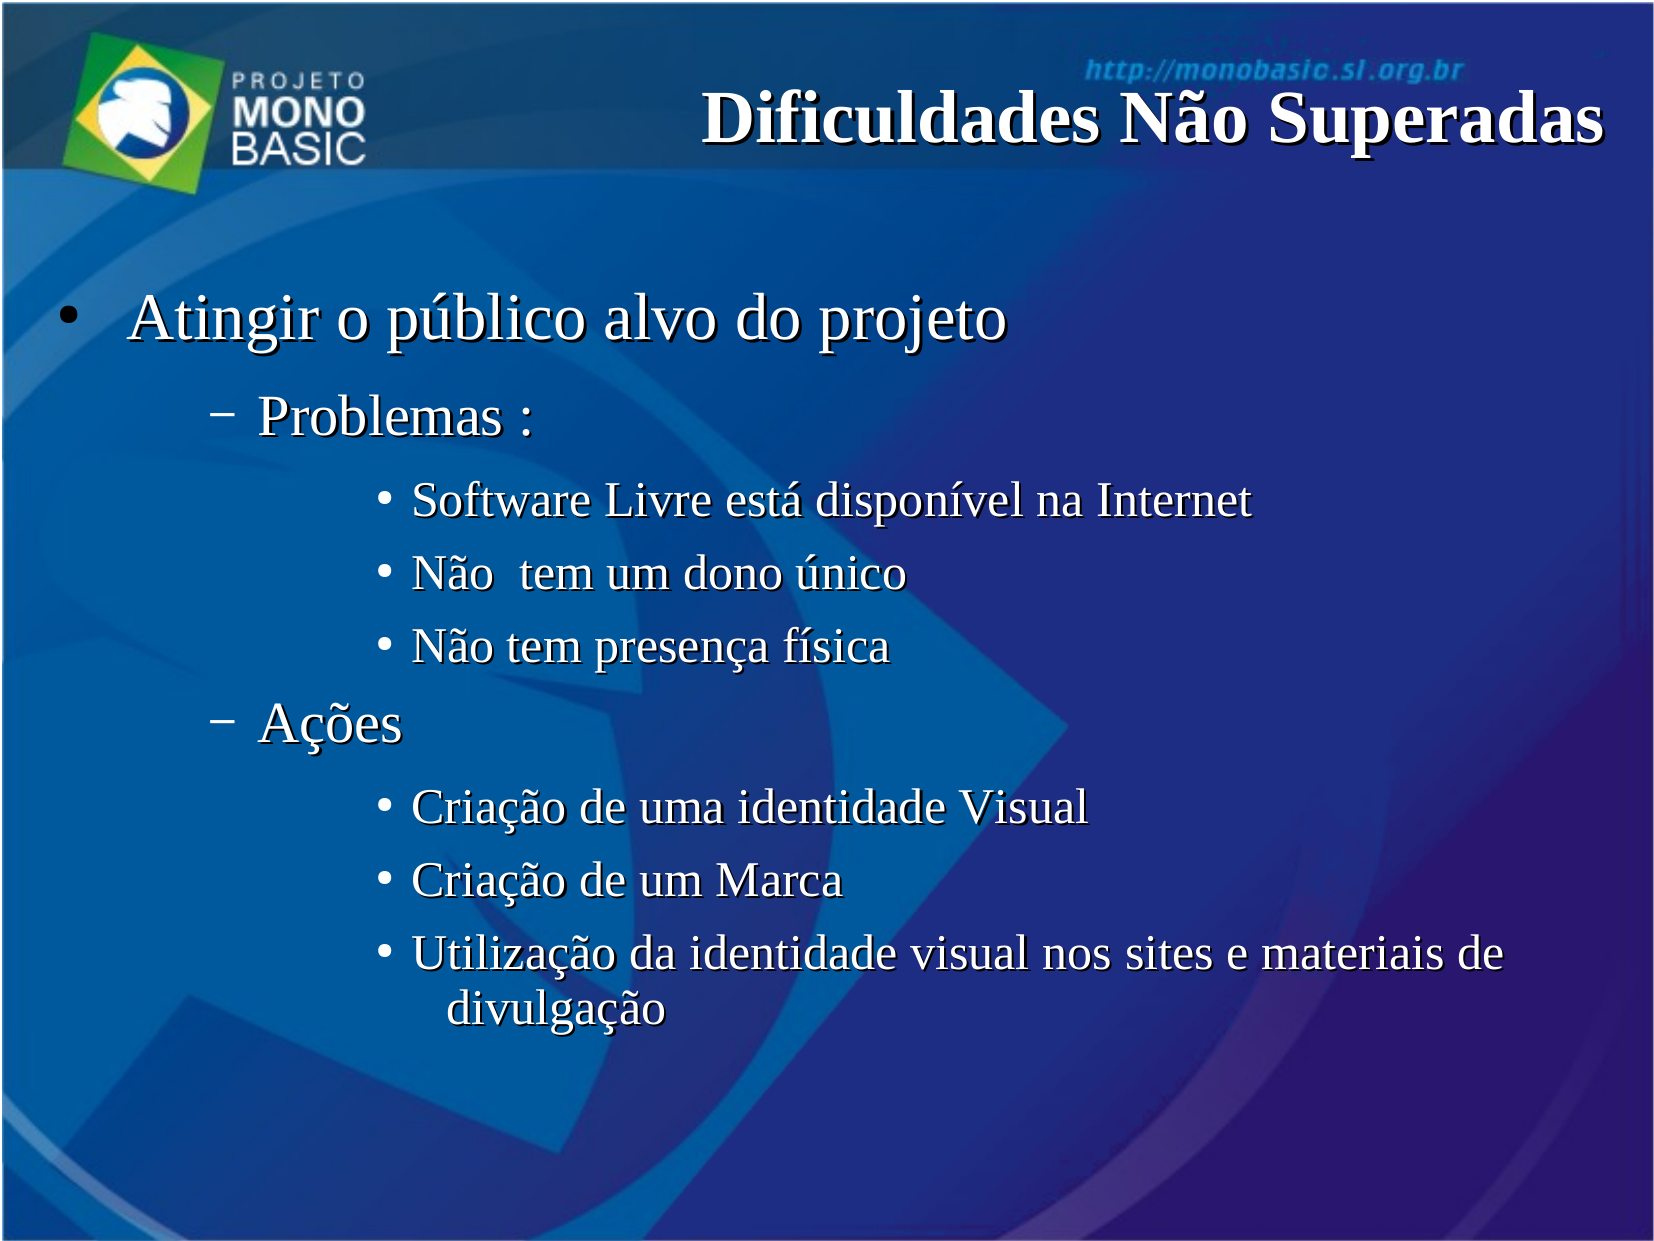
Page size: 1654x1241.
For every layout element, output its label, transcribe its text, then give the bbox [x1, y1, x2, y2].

list Atingir o público alvo do projeto Problemas : Software Livre está disponível na Internet Não tem um dono único Não tem presença física Ações Criação de uma identidade Visual Criação de um Marca Utilização da identidade visual nos sites e materiais de divulgação [21, 279, 1624, 1062]
title Dificuldades Não Superadas [222, 43, 1606, 191]
picture [2, 2, 1654, 1241]
